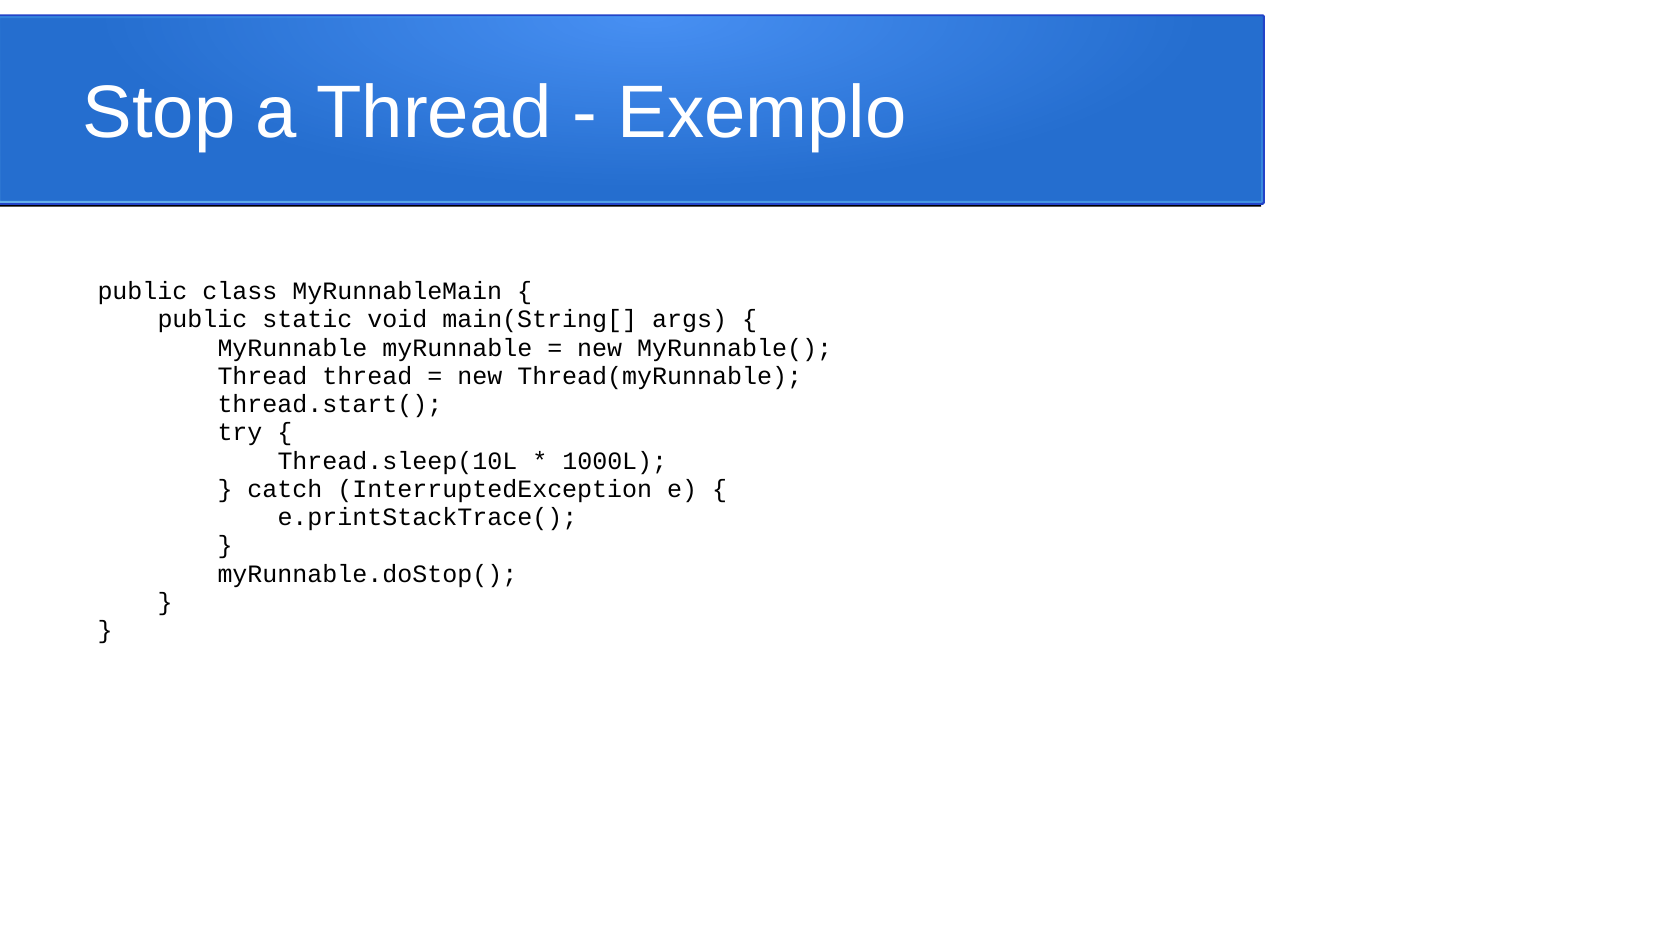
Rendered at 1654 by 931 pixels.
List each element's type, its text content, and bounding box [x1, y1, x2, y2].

title Stop a Thread - Exemplo [82, 35, 1235, 189]
text_box public class MyRunnableMain { public static void main(String[] args) { MyRunnable myRunnable = new MyRunnable(); Thread thread = new Thread(myRunnable); thread.start(); try { Thread.sleep(10L * 1000L); } catch (InterruptedException e) { e.printStackTrace(); } myRunnable.doStop(); } } [82, 271, 1122, 795]
